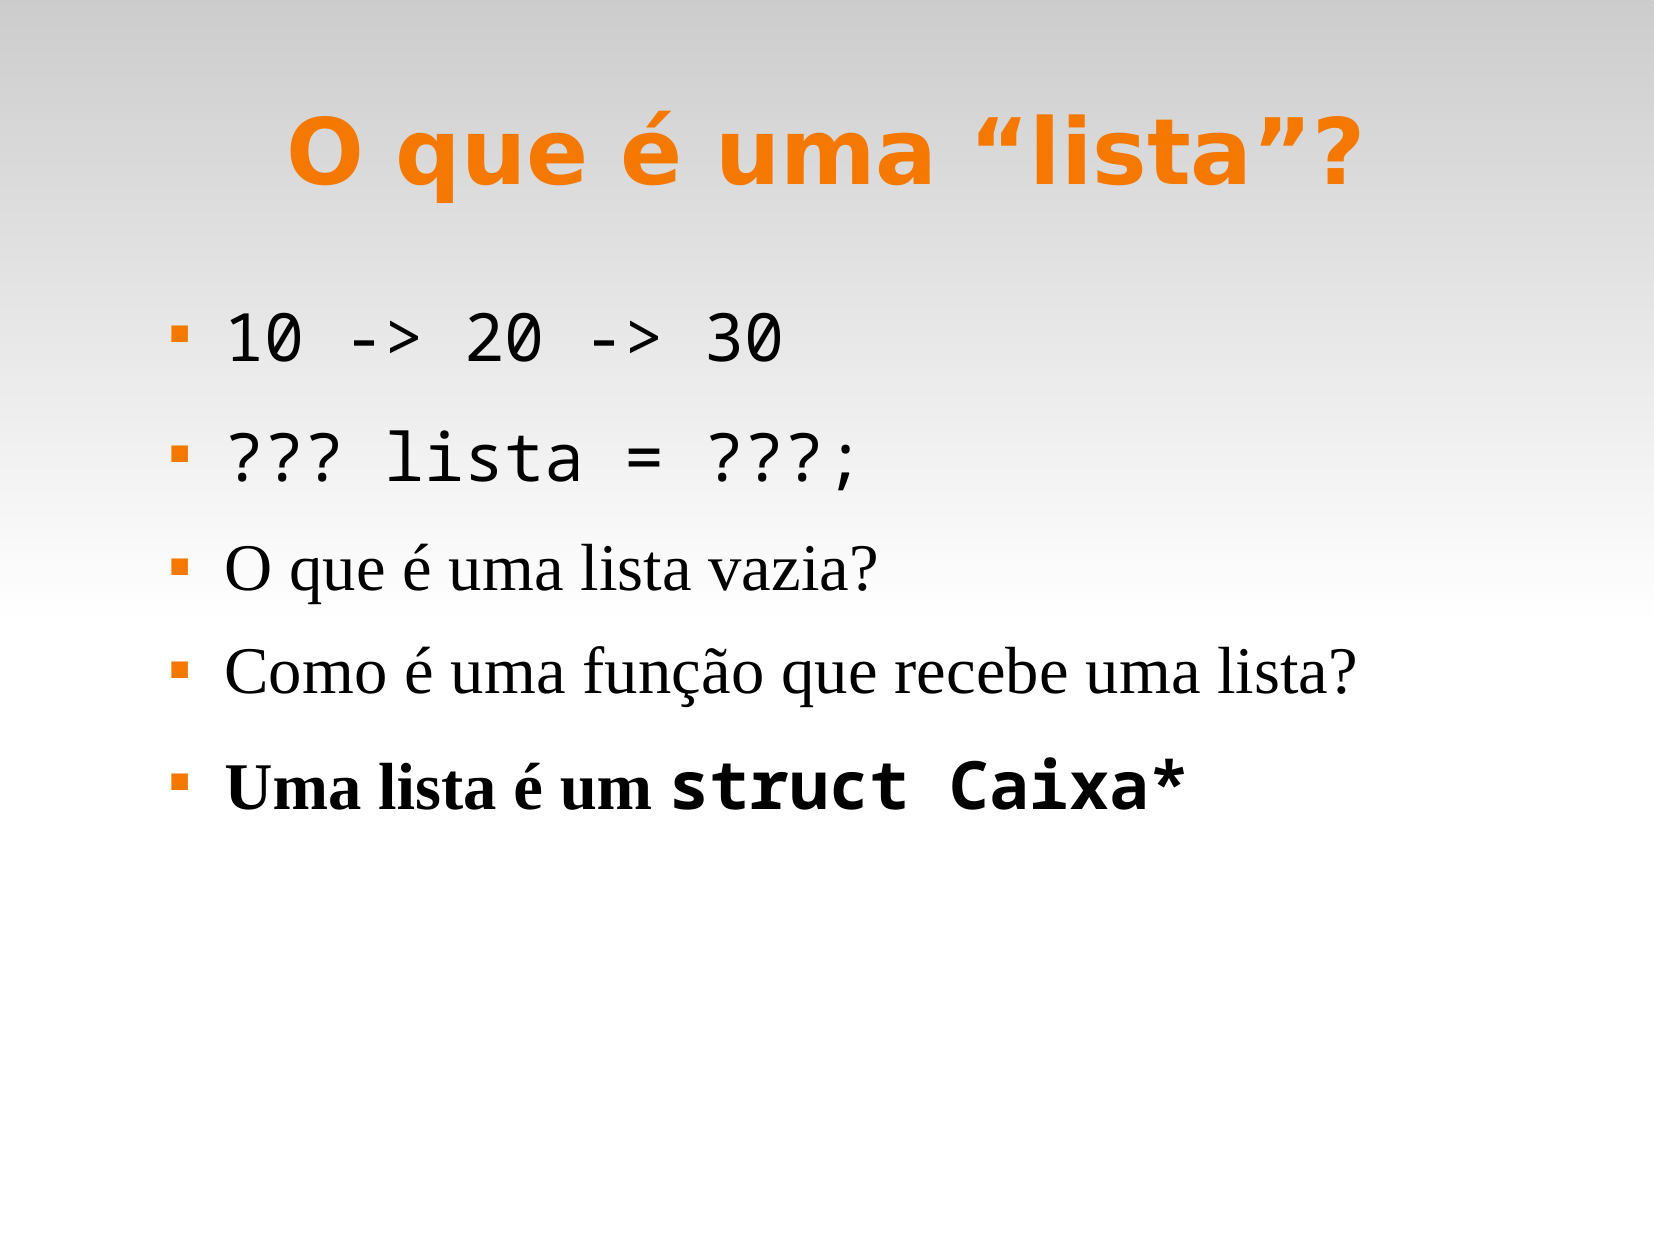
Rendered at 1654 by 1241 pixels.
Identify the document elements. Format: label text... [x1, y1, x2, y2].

list 10 -> 20 -> 30 ??? lista = ???; O que é uma lista vazia? Como é uma função que recebe uma lista? Uma lista é um struct Caixa* [82, 290, 1571, 1109]
title O que é uma “lista”? [82, 49, 1571, 257]
